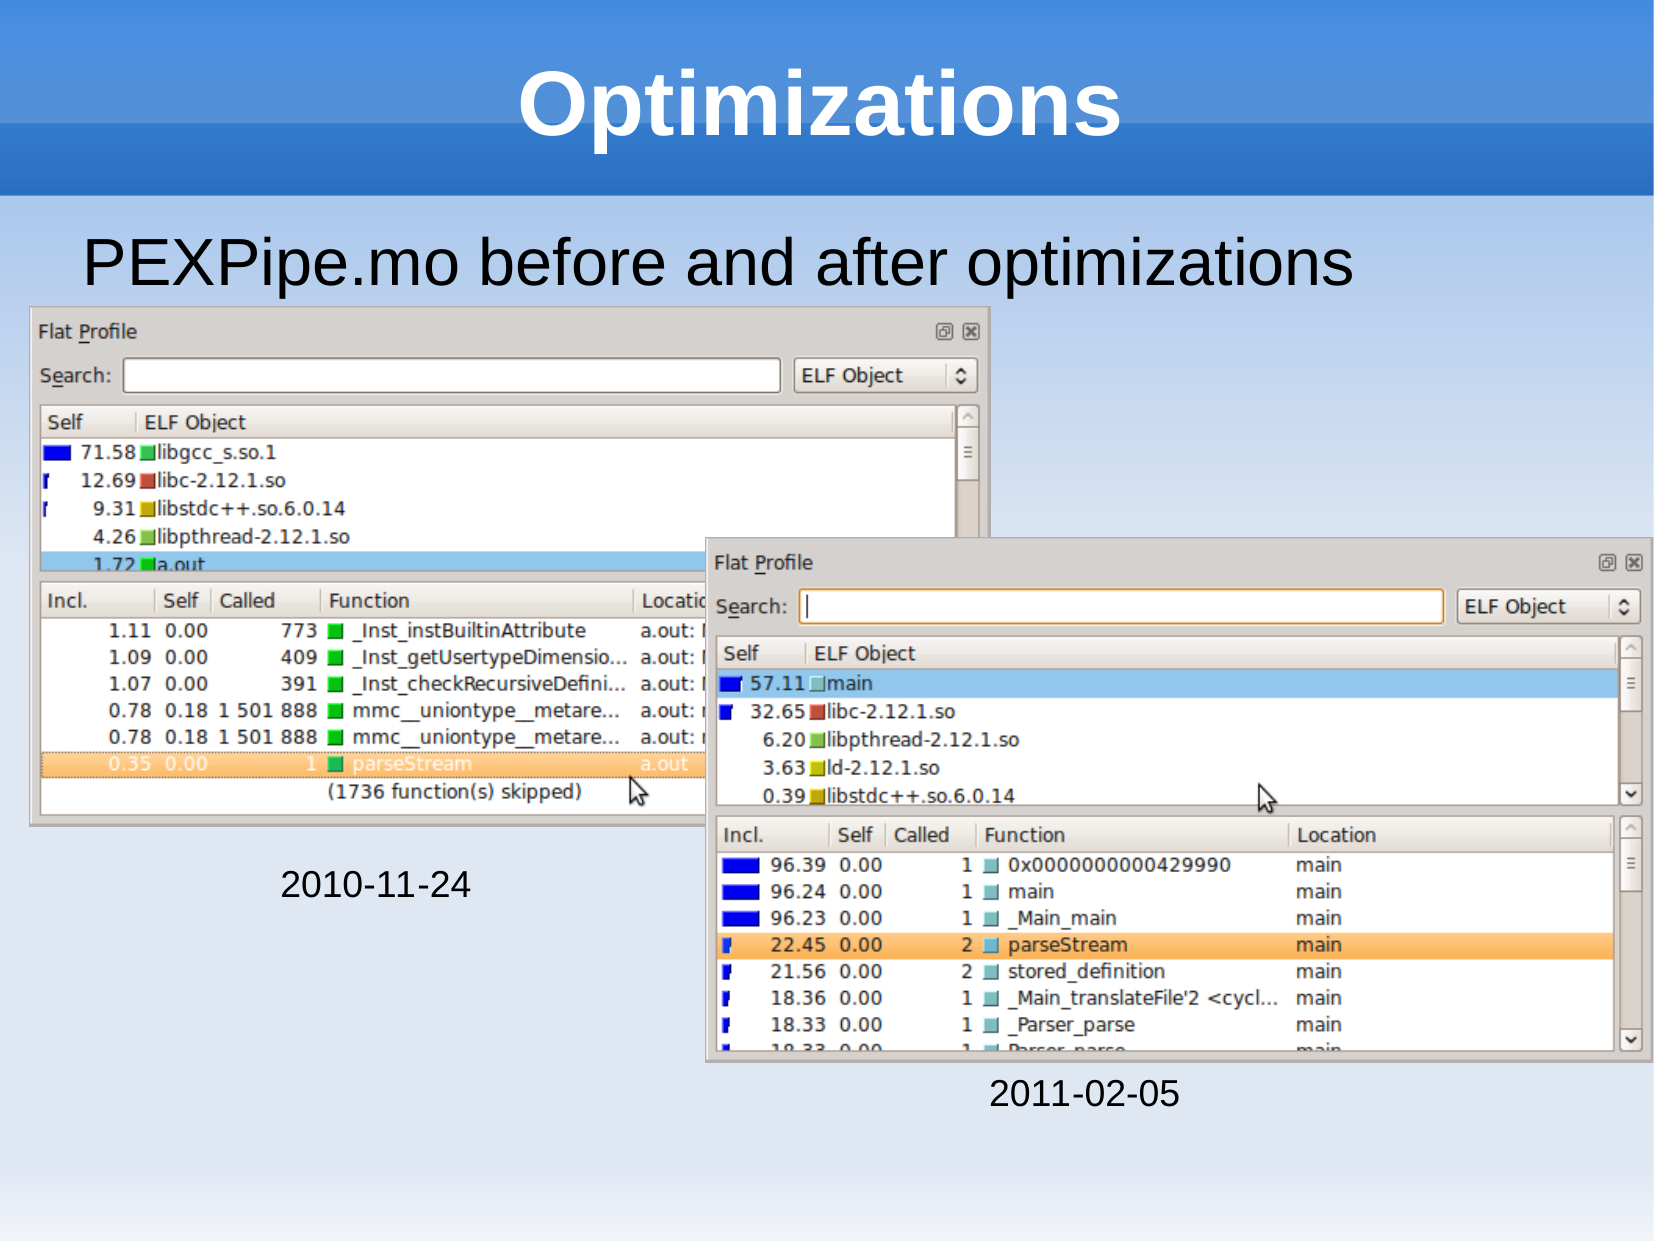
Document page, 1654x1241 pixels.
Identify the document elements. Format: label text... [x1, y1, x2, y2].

title Optimizations [76, 0, 1565, 208]
picture [0, 0, 1654, 1241]
list PEXPipe.mo before and after optimizations [82, 225, 1571, 301]
text_box 2011-02-05 [974, 1065, 1196, 1123]
text_box 2010-11-24 [265, 856, 517, 914]
